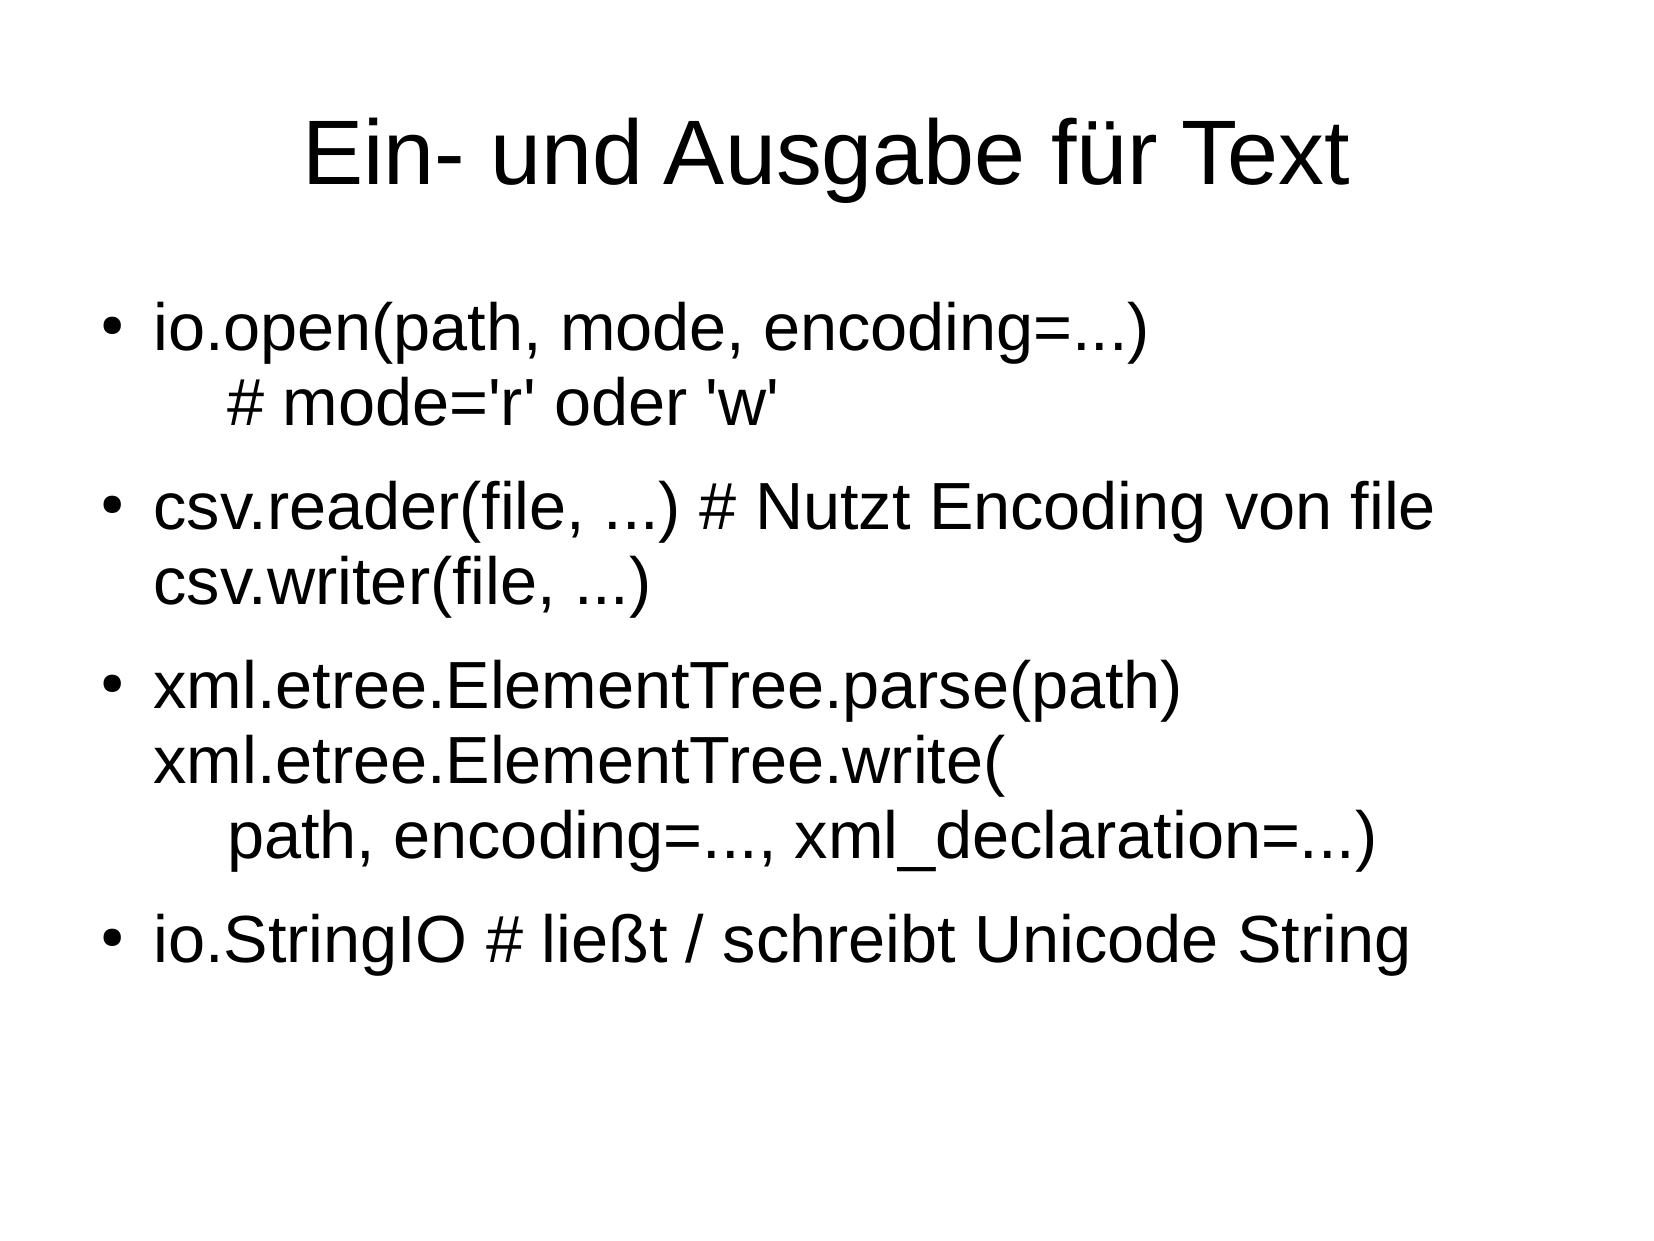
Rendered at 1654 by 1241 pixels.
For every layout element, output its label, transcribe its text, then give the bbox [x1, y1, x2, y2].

title Ein- und Ausgabe für Text [82, 49, 1571, 257]
list io.open(path, mode, encoding=...) # mode='r' oder 'w' csv.reader(file, ...) # Nutzt Encoding von file csv.writer(file, ...) xml.etree.ElementTree.parse(path) xml.etree.ElementTree.write( path, encoding=..., xml_declaration=...) io.StringIO # ließt / schreibt Unicode String [82, 290, 1571, 1010]
